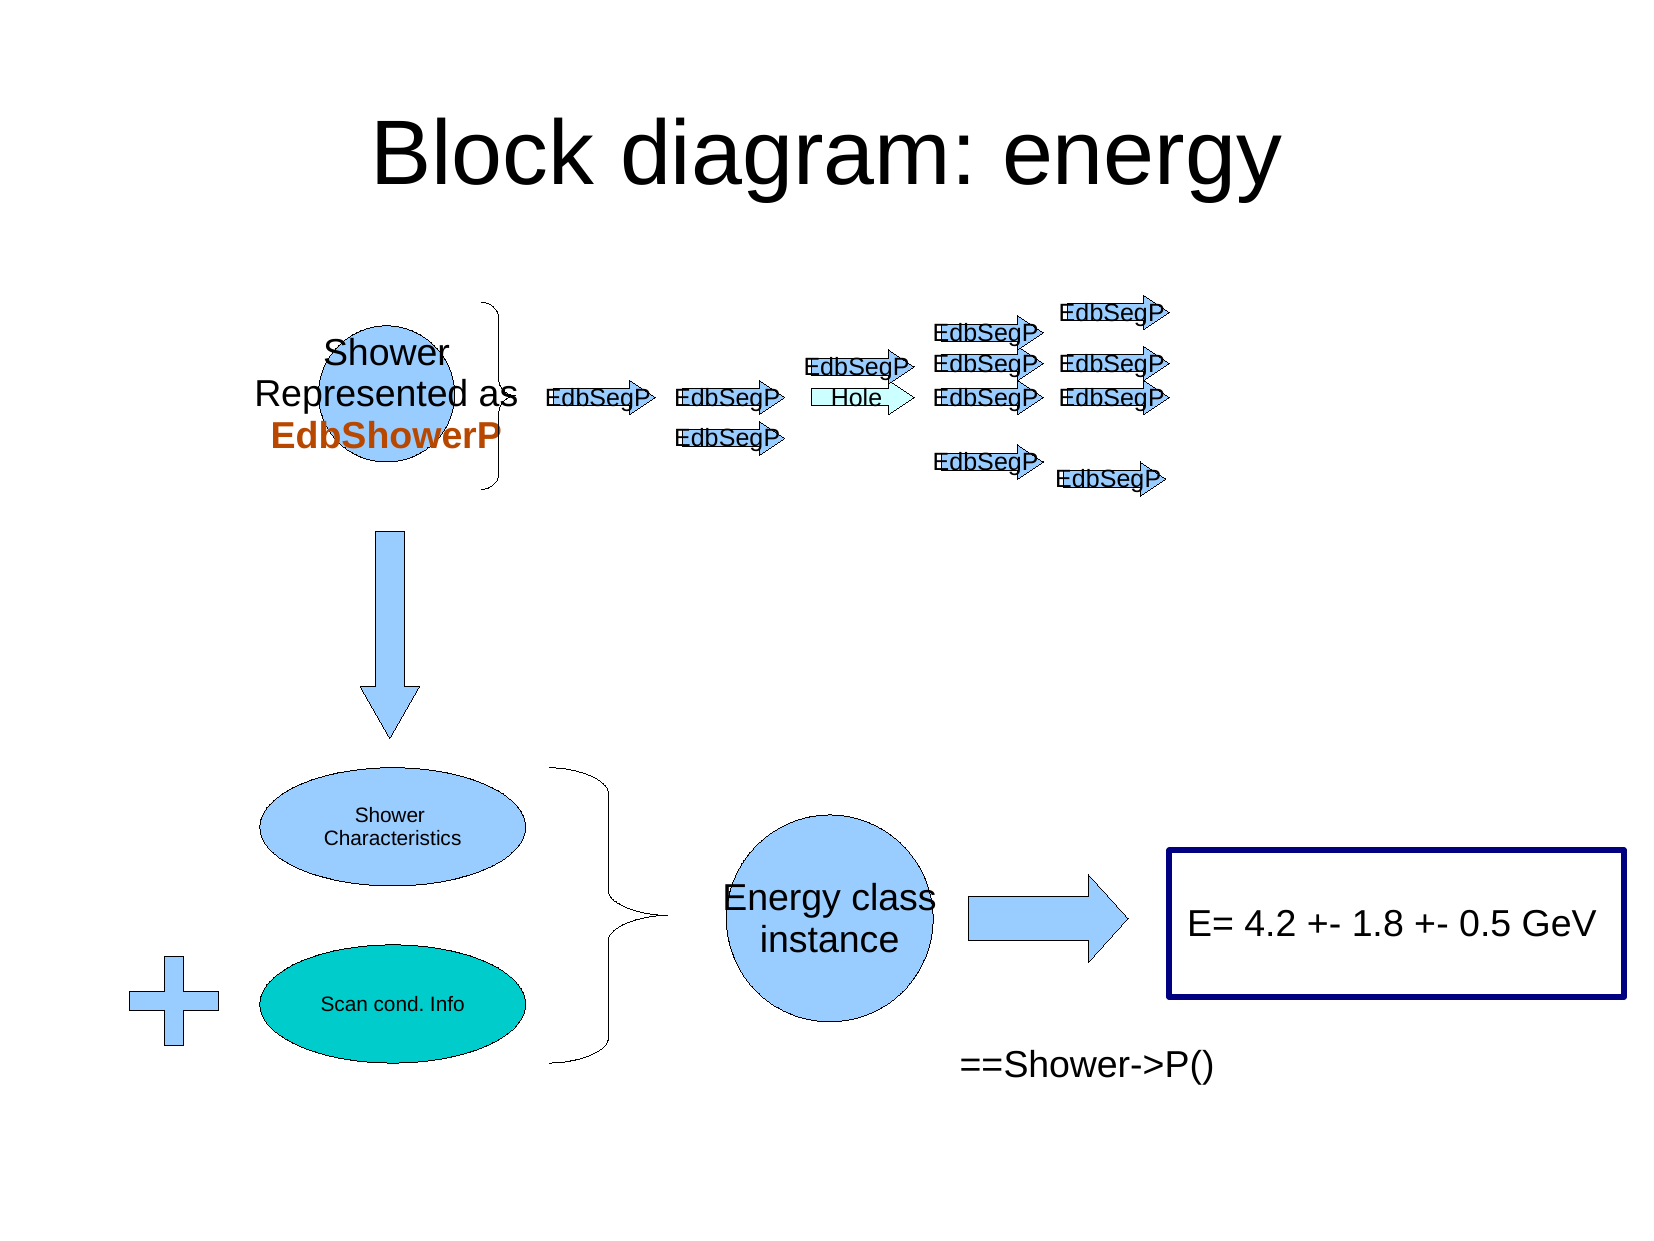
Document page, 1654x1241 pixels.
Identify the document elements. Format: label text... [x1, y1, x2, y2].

text_box EdbSegP [1067, 388, 1085, 406]
text_box EdbSegP [941, 388, 959, 406]
text_box [129, 956, 219, 1046]
text_box EdbSegP [1093, 381, 1170, 415]
text_box ==Shower->P() [944, 1035, 1329, 1093]
text_box EdbSegP [941, 315, 1044, 350]
text_box EdbSegP [1063, 461, 1166, 497]
text_box EdbSegP [967, 381, 1044, 415]
text_box [968, 874, 1129, 963]
text_box EdbSegP [1067, 303, 1085, 321]
text_box EdbSegP [967, 348, 1044, 381]
text_box EdbSegP [553, 388, 571, 406]
text_box Energy class instance [726, 814, 934, 1022]
text_box EdbSegP [682, 421, 785, 456]
text_box Hole [811, 388, 864, 406]
text_box EdbSegP [708, 380, 785, 415]
text_box E= 4.2 +- 1.8 +- 0.5 GeV [1169, 850, 1625, 998]
text_box Scan cond. Info [259, 944, 526, 1064]
text_box Hole [834, 398, 844, 406]
text_box EdbSegP [1093, 295, 1170, 330]
title Block diagram: energy [82, 49, 1571, 257]
text_box Hole [866, 382, 915, 415]
text_box EdbSegP [941, 354, 959, 372]
text_box EdbSegP [1067, 354, 1085, 372]
text_box EdbSegP [579, 380, 656, 415]
text_box Shower Characteristics [259, 767, 526, 886]
text_box EdbSegP [682, 388, 700, 406]
text_box EdbSegP [811, 349, 915, 384]
text_box Shower Represented as EdbShowerP [318, 325, 455, 462]
text_box Hole [851, 394, 859, 405]
text_box EdbSegP [1093, 346, 1170, 381]
text_box EdbSegP [941, 444, 1044, 480]
text_box [360, 531, 420, 739]
